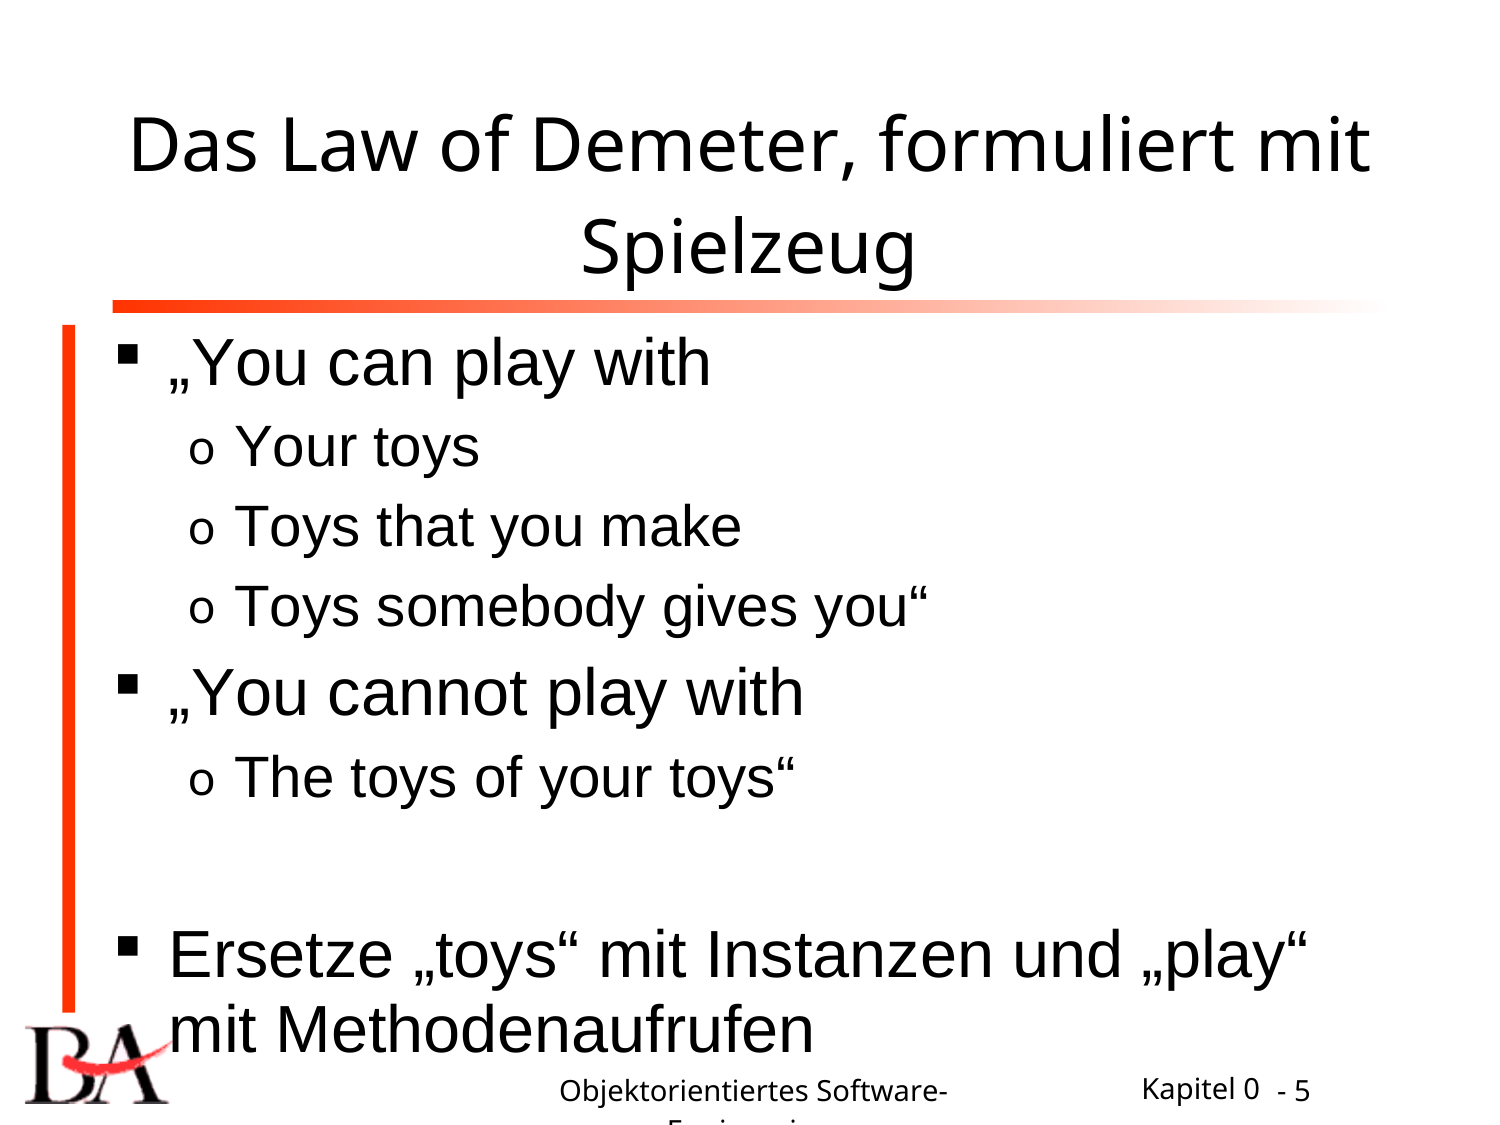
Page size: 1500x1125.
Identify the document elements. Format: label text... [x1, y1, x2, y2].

picture [24, 1024, 175, 1104]
title Das Law of Demeter, formuliert mit Spielzeug [112, 28, 1388, 324]
list „You can play with Your toys Toys that you make Toys somebody gives you“ „You cannot play with The toys of your toys“ Ersetze „toys“ mit Instanzen und „play“ mit Methodenaufrufen [112, 324, 1388, 1067]
